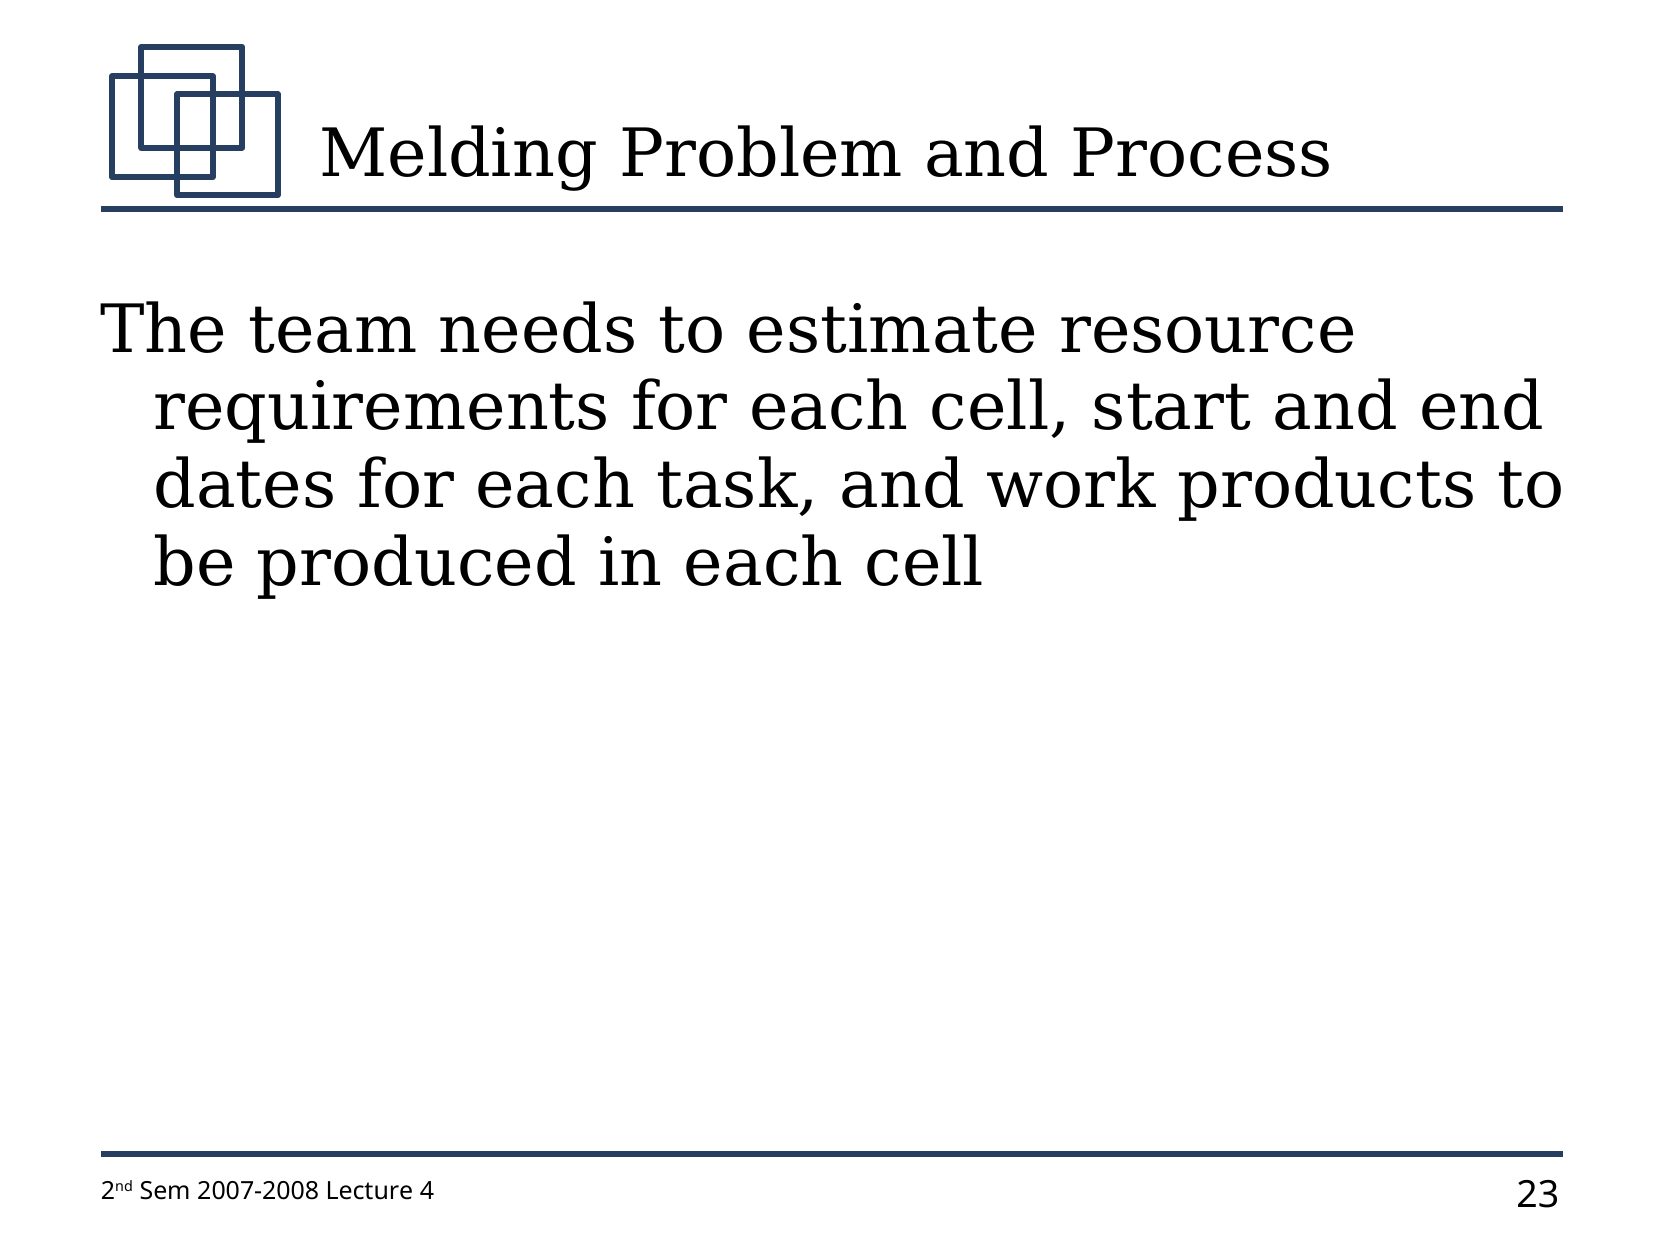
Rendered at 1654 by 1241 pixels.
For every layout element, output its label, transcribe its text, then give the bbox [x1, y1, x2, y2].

list The team needs to estimate resource requirements for each cell, start and end dates for each task, and work products to be produced in each cell [82, 290, 1571, 1109]
title Melding Problem and Process [82, 49, 1571, 257]
